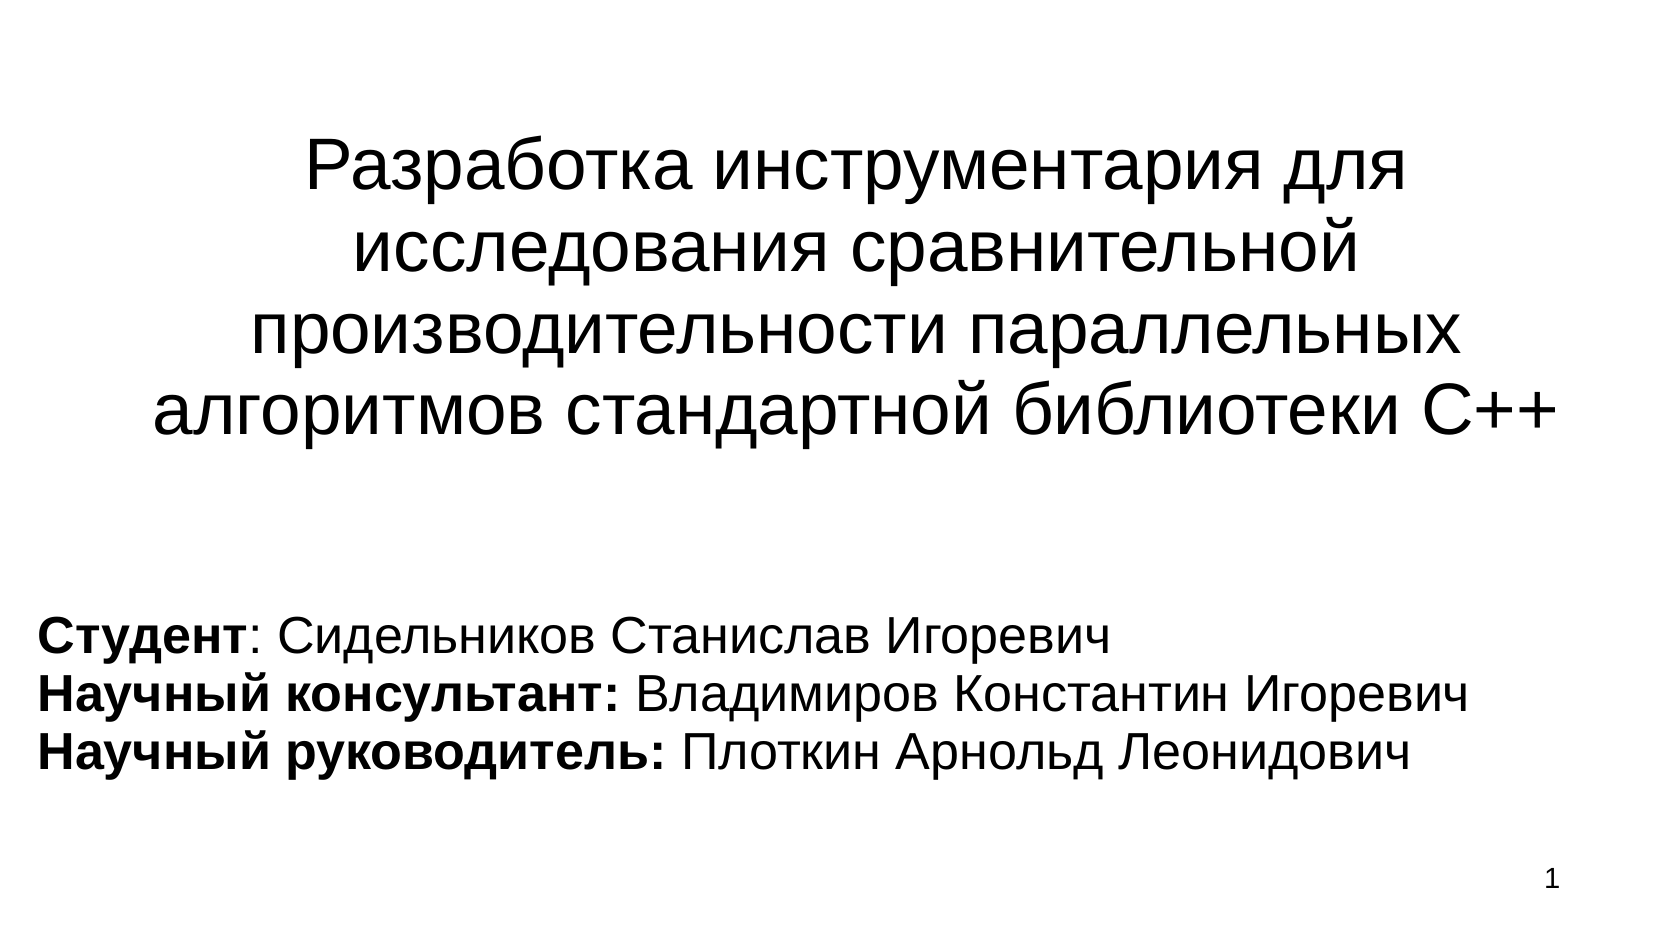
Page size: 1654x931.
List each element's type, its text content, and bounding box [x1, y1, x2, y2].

title Разработка инструментария для исследования сравнительной производительности параллельных алгоритмов стандартной библиотеки C++ [112, 123, 1601, 451]
subtitle Студент: Сидельников Станислав Игоревич Научный консультант: Владимиров Константин Игоревич Научный руководитель: Плоткин Арнольд Леонидович [37, 487, 1651, 901]
text_box <number> [1529, 855, 1654, 931]
